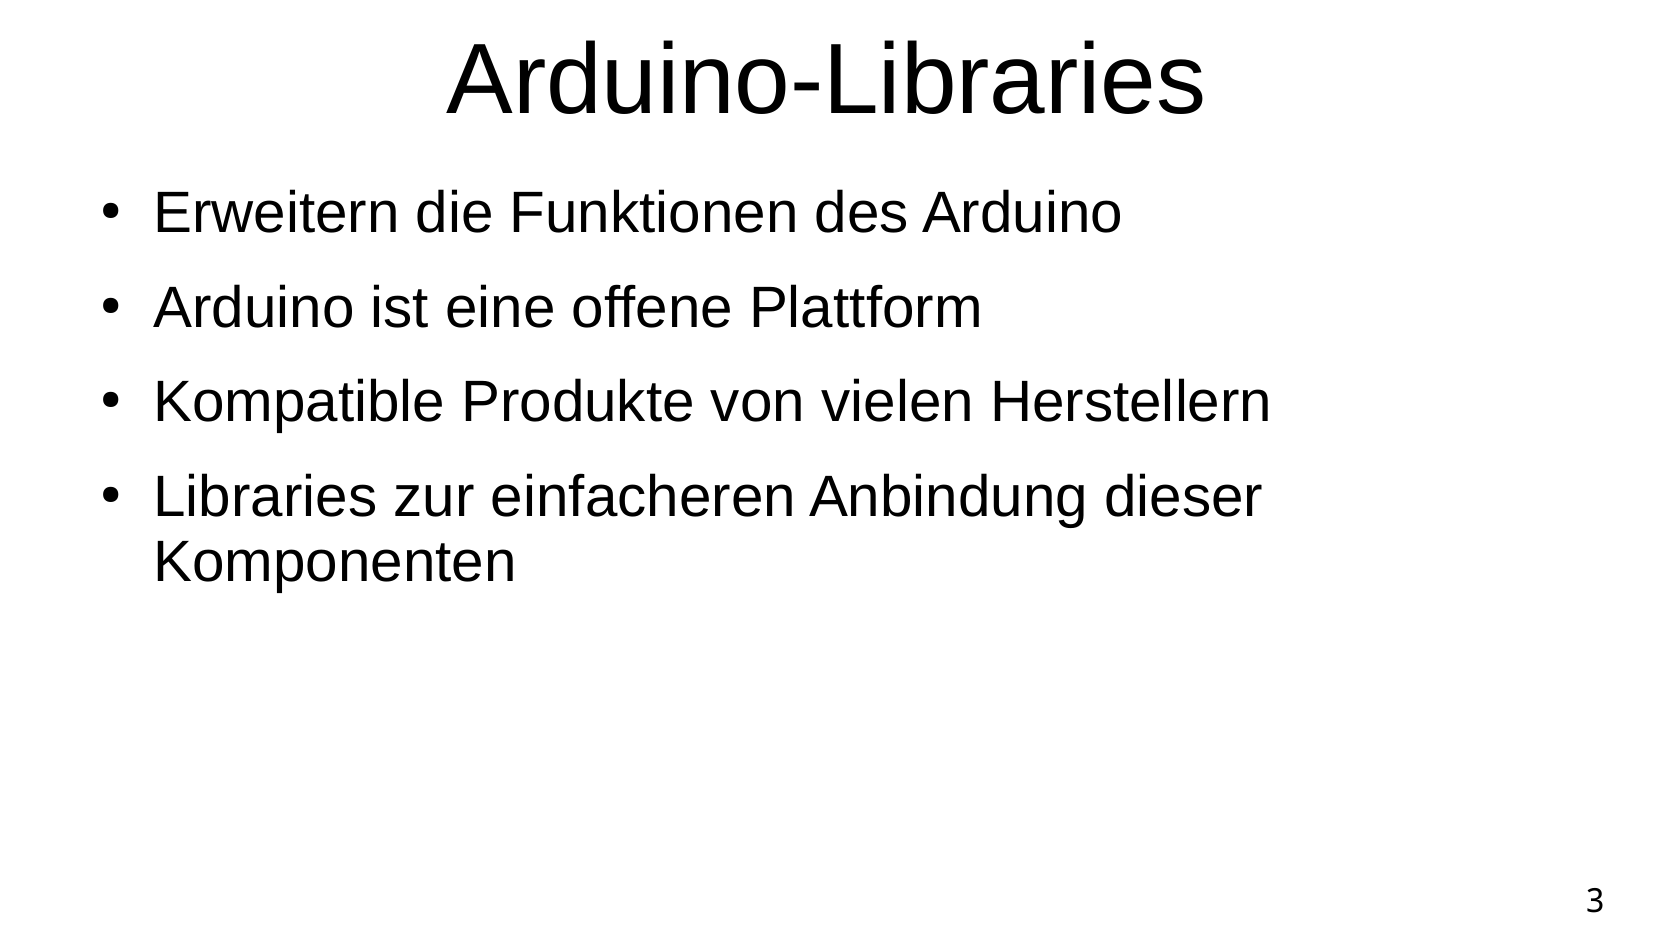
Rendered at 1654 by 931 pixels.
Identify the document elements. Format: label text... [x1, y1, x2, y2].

list Erweitern die Funktionen des Arduino Arduino ist eine offene Plattform Kompatible Produkte von vielen Herstellern Libraries zur einfacheren Anbindung dieser Komponenten [82, 180, 1571, 811]
title Arduino-Libraries [82, 1, 1571, 157]
